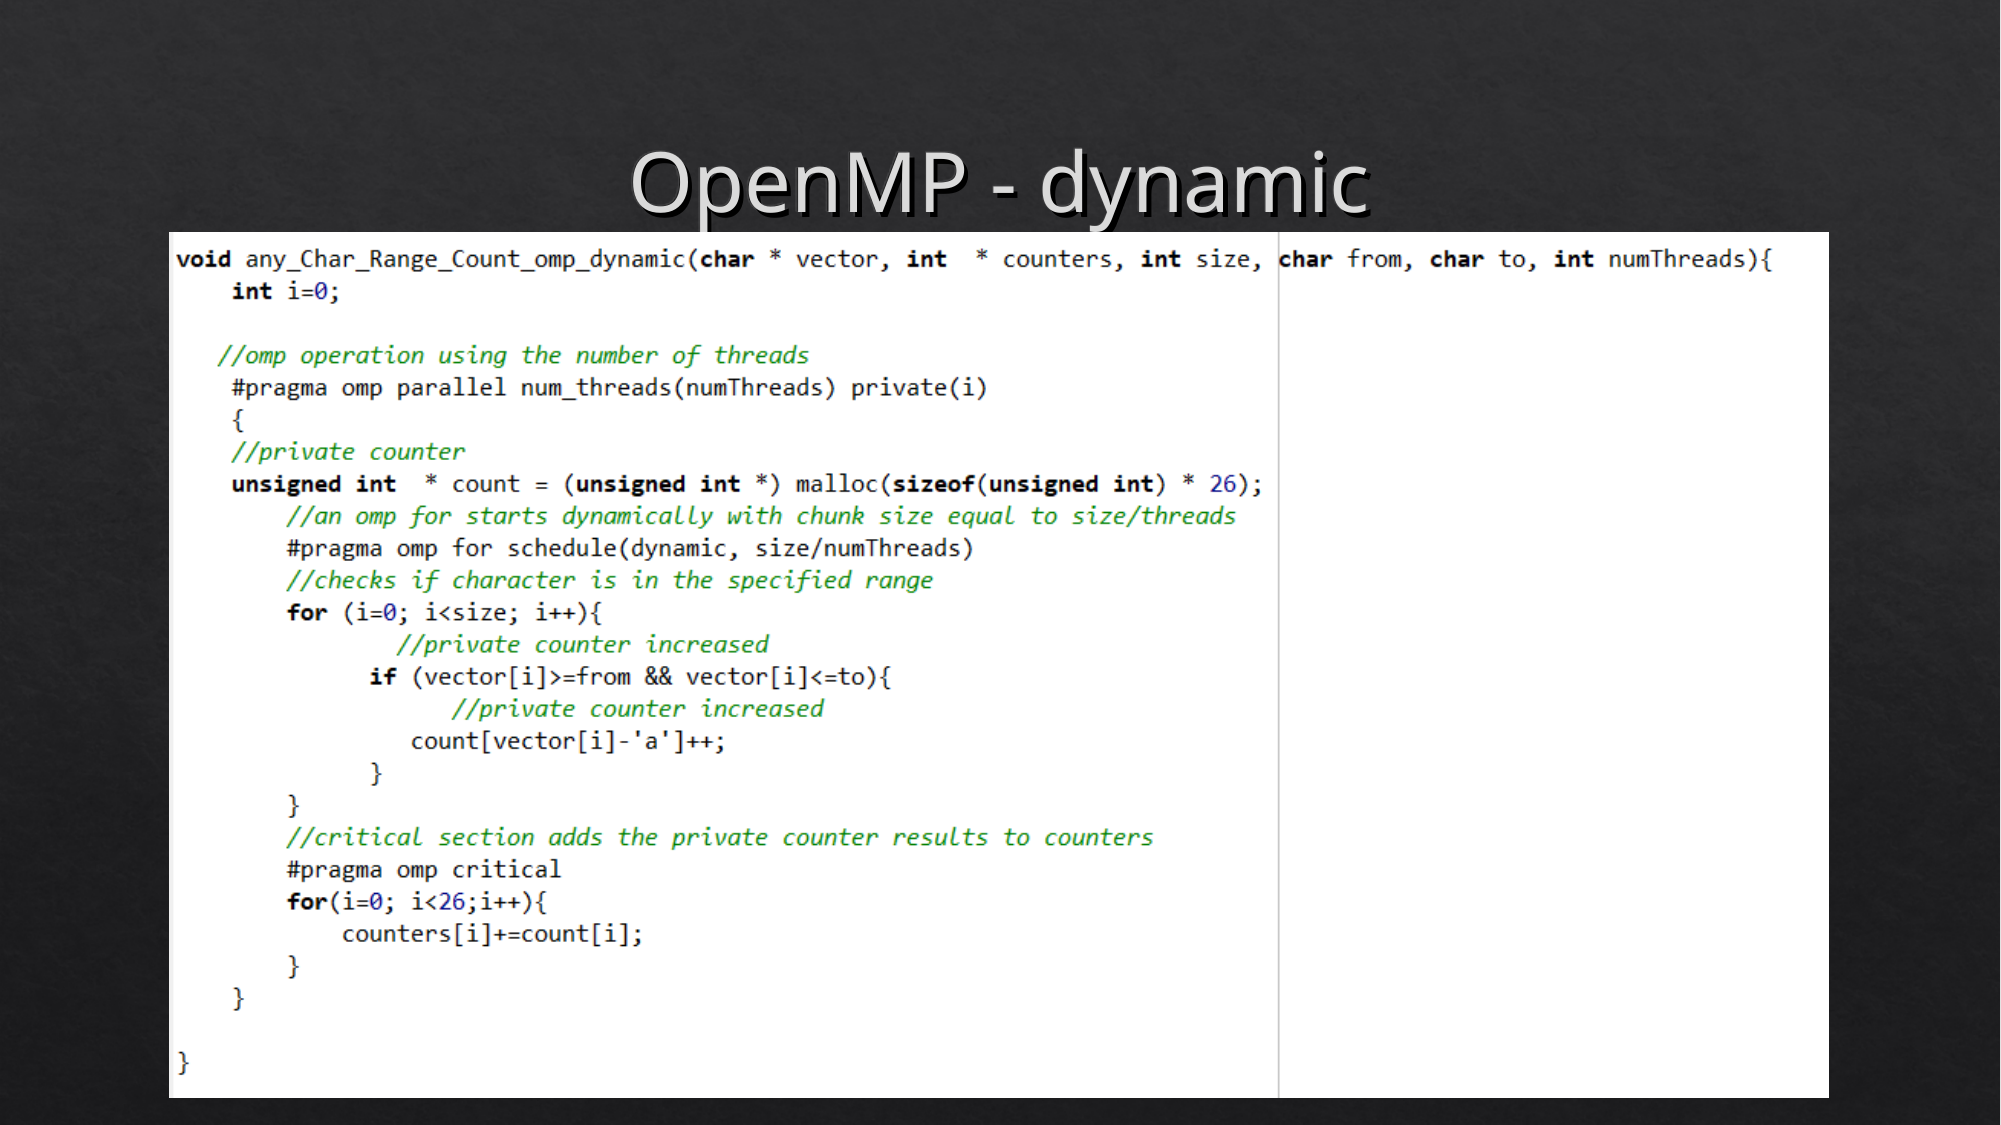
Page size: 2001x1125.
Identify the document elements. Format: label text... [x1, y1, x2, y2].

title OpenMP - dynamic [149, 99, 1849, 260]
picture [169, 232, 1829, 1098]
